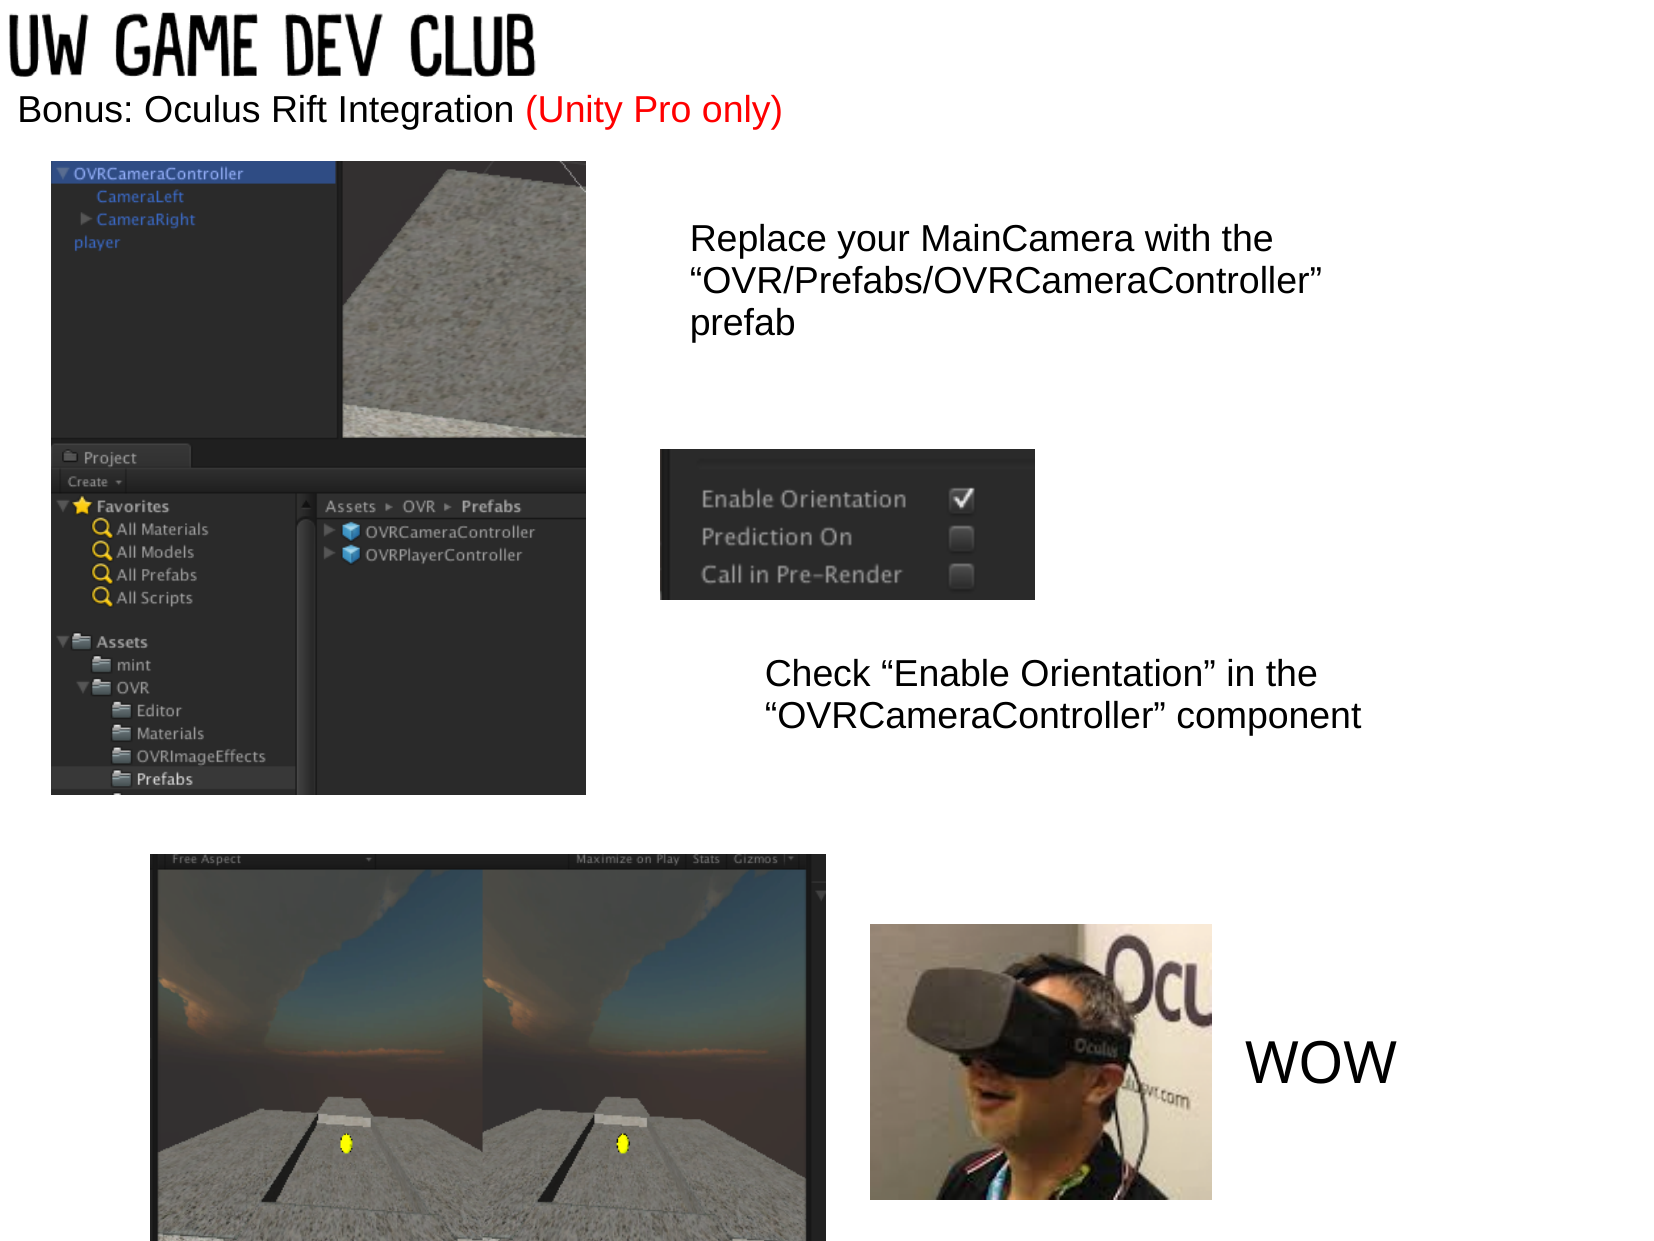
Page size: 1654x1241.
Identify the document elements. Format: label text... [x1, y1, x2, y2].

text_box Replace your MainCamera with the “OVR/Prefabs/OVRCameraController” prefab [675, 210, 1381, 351]
text_box Bonus: Oculus Rift Integration (Unity Pro only) [2, 80, 843, 138]
picture [150, 854, 826, 1241]
picture [870, 924, 1212, 1201]
picture [51, 161, 586, 796]
text_box Check “Enable Orientation” in the “OVRCameraController” component [750, 645, 1456, 744]
picture [2, 7, 551, 80]
picture [660, 449, 1035, 600]
text_box WOW [1230, 1013, 1654, 1111]
